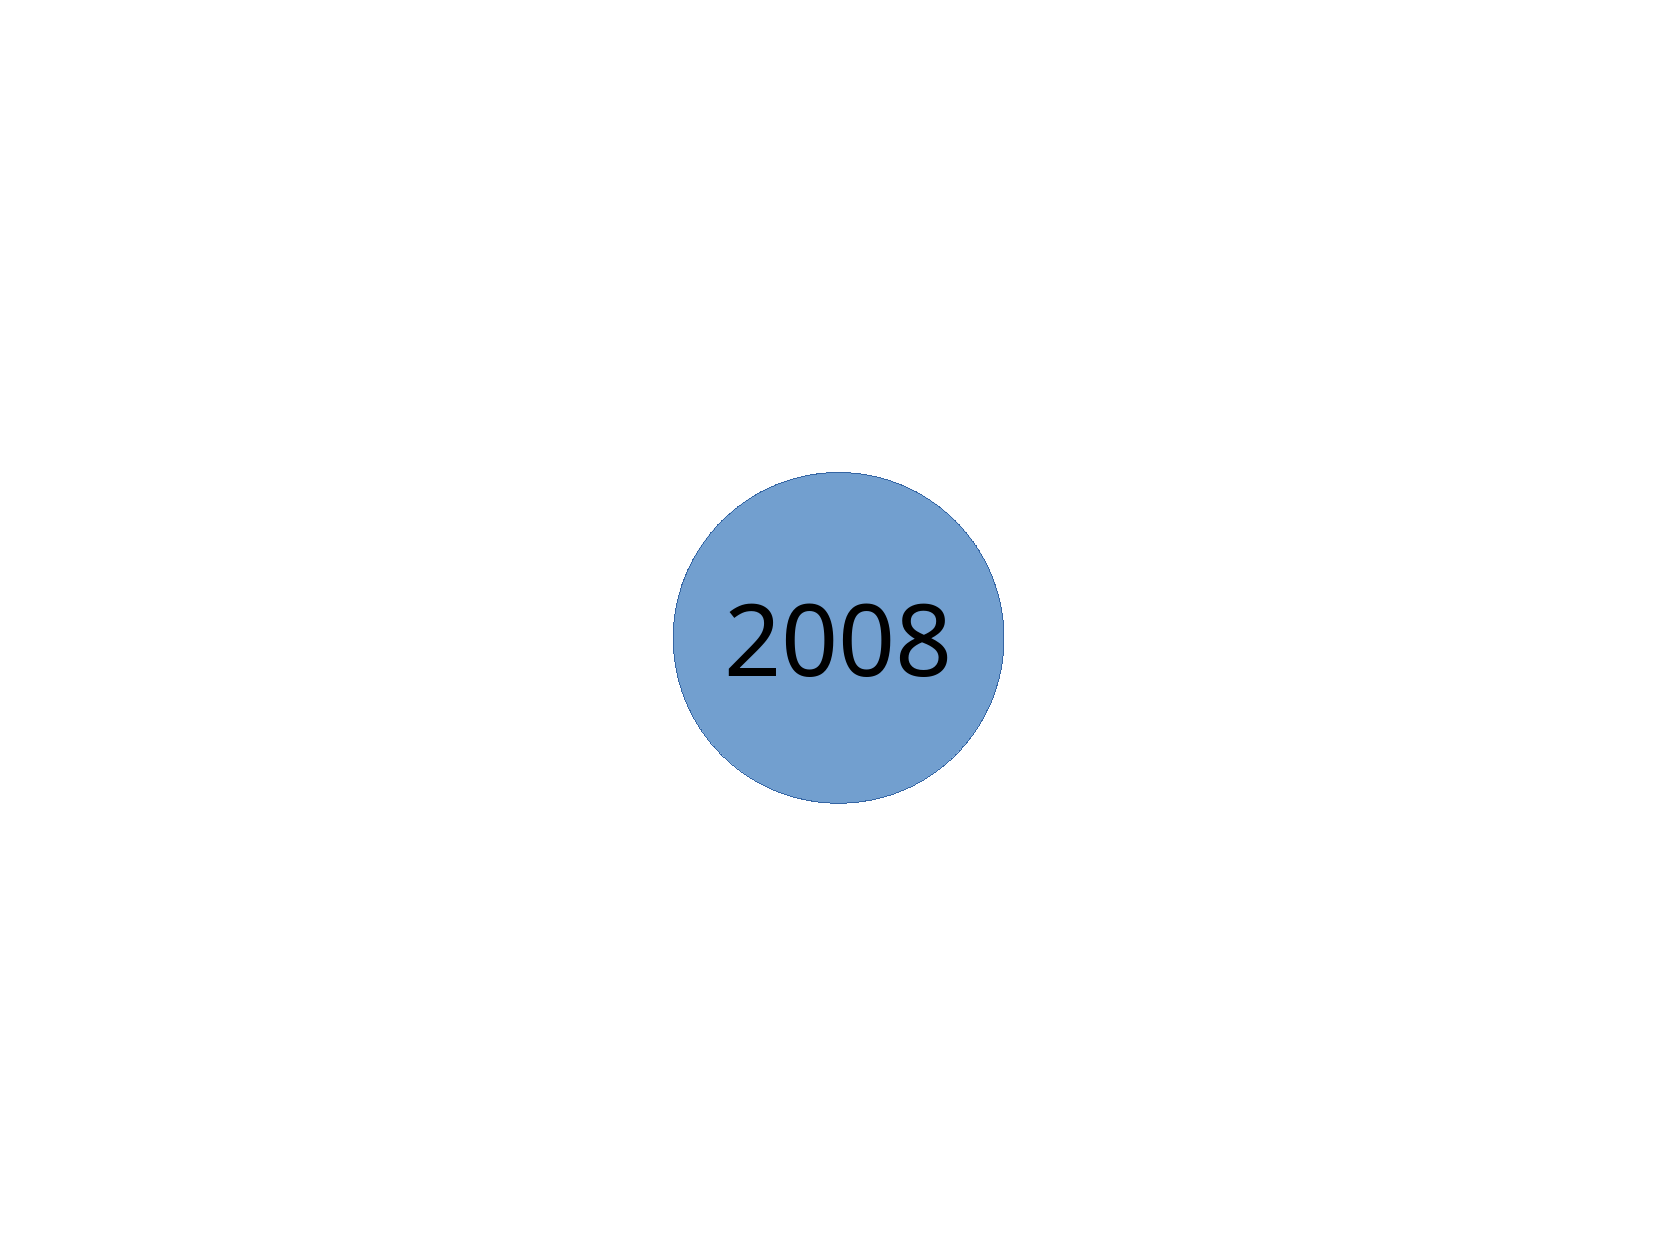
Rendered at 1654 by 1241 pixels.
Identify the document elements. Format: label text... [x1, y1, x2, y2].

text_box 2008 [673, 472, 1004, 804]
